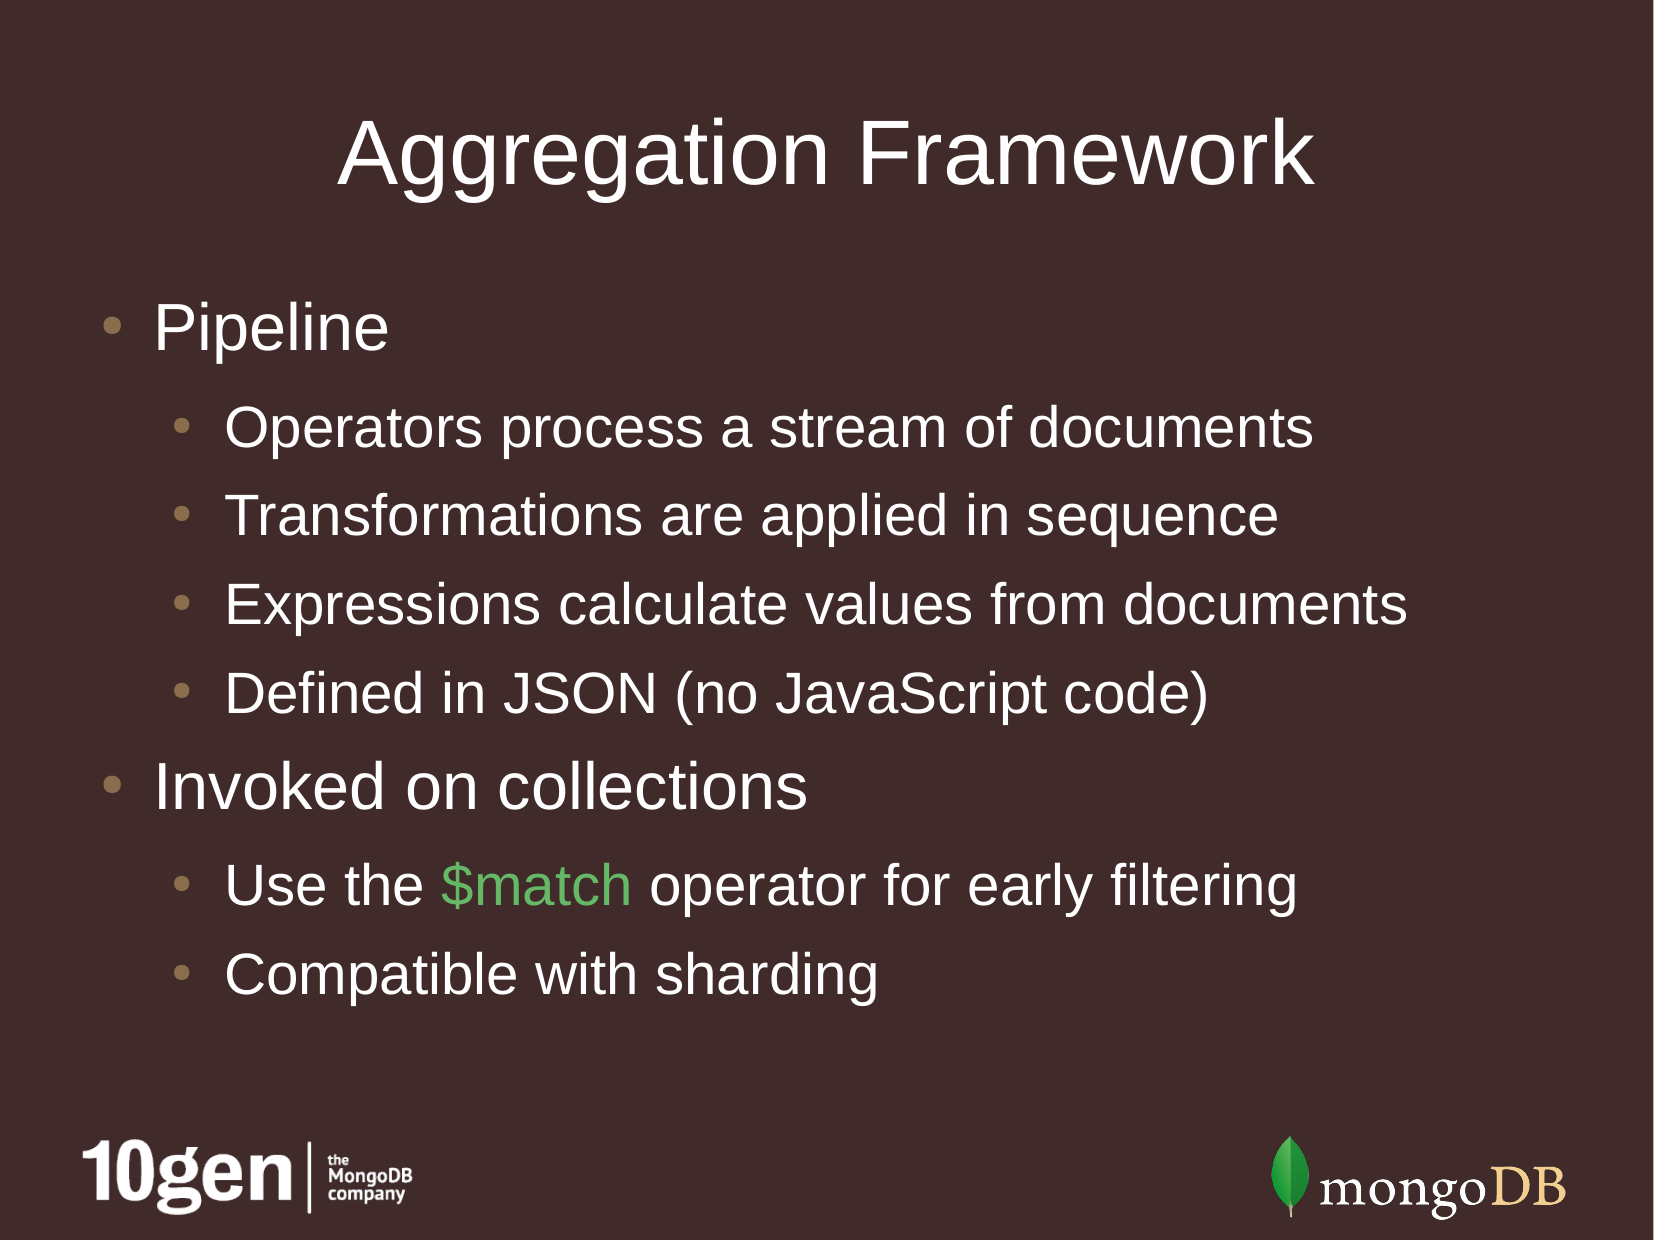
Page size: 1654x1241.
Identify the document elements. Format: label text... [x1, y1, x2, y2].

list Pipeline Operators process a stream of documents Transformations are applied in sequence Expressions calculate values from documents Defined in JSON (no JavaScript code) Invoked on collections Use the $match operator for early filtering Compatible with sharding [82, 290, 1571, 1010]
picture [1260, 1124, 1576, 1230]
picture [82, 1139, 413, 1215]
title Aggregation Framework [82, 49, 1571, 257]
